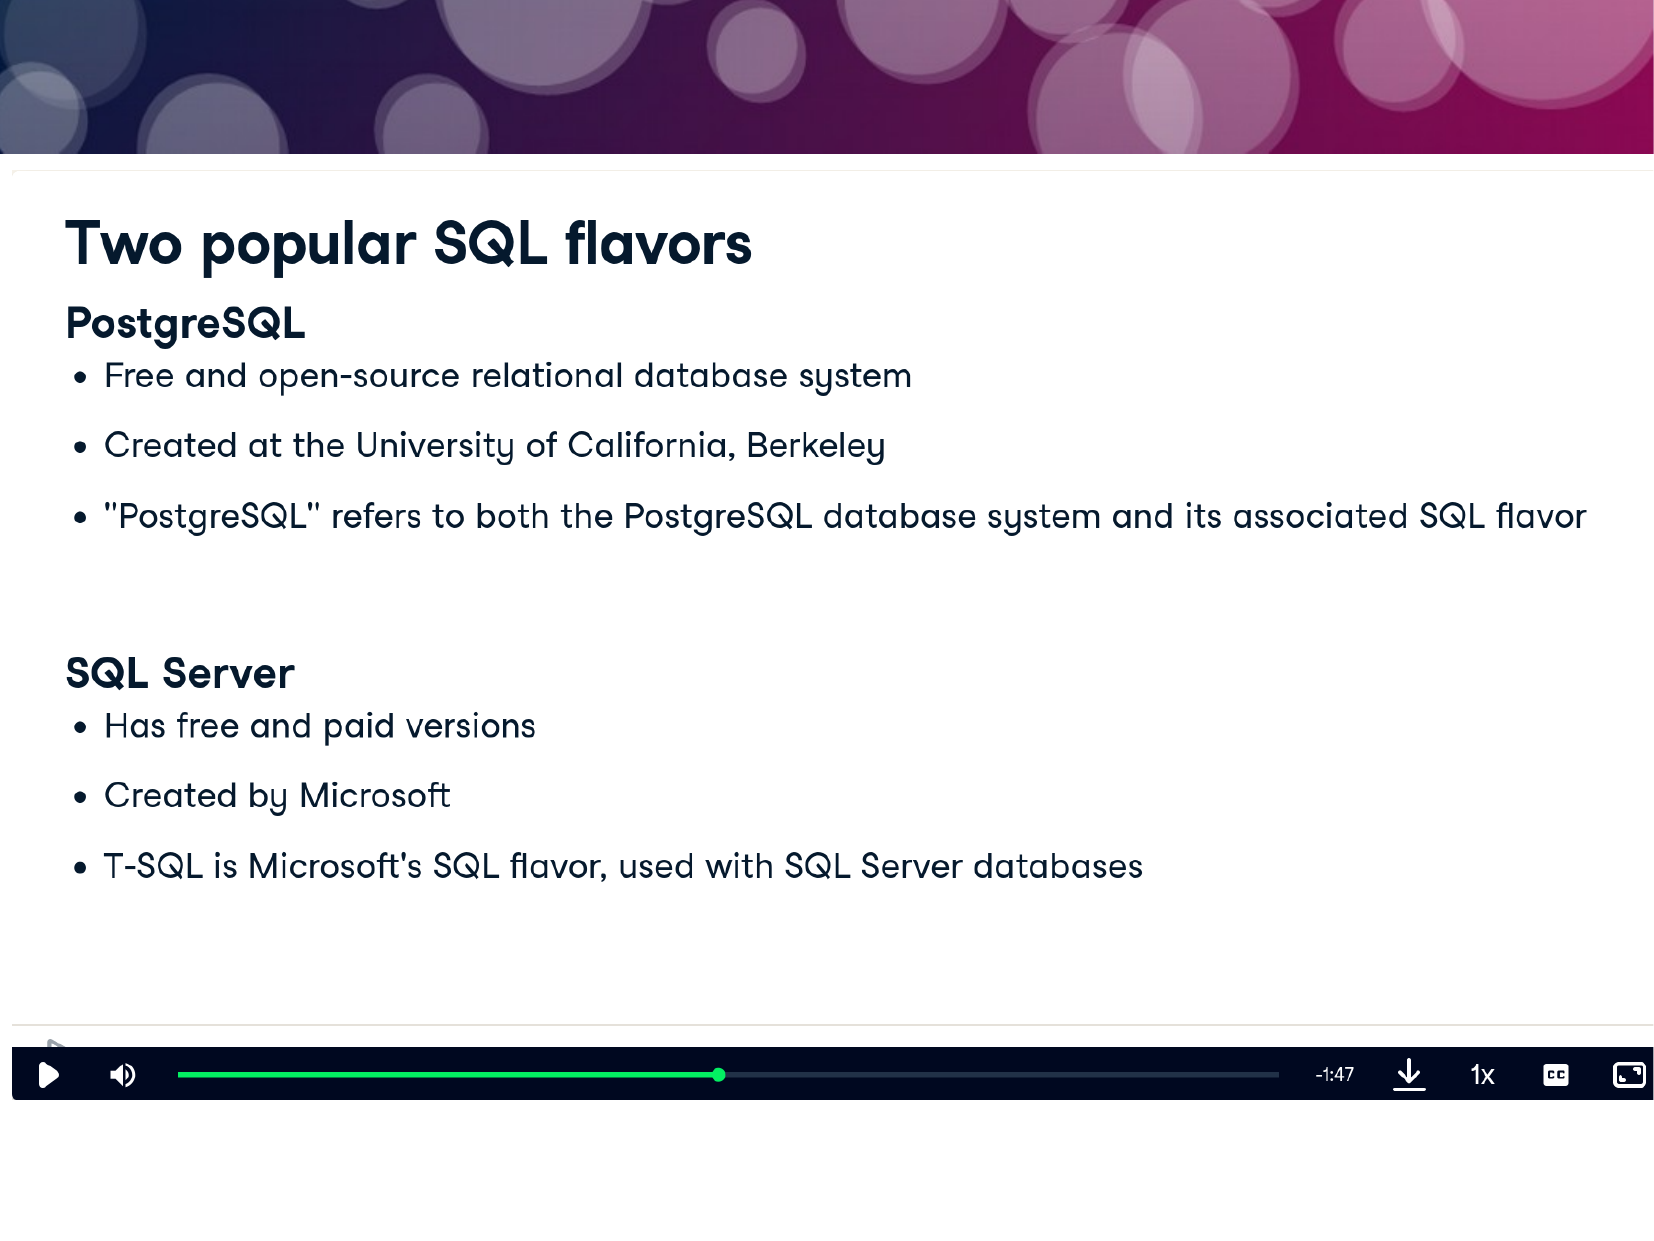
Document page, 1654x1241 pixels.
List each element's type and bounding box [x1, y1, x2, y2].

picture [0, 0, 1654, 154]
picture [12, 170, 1654, 1100]
